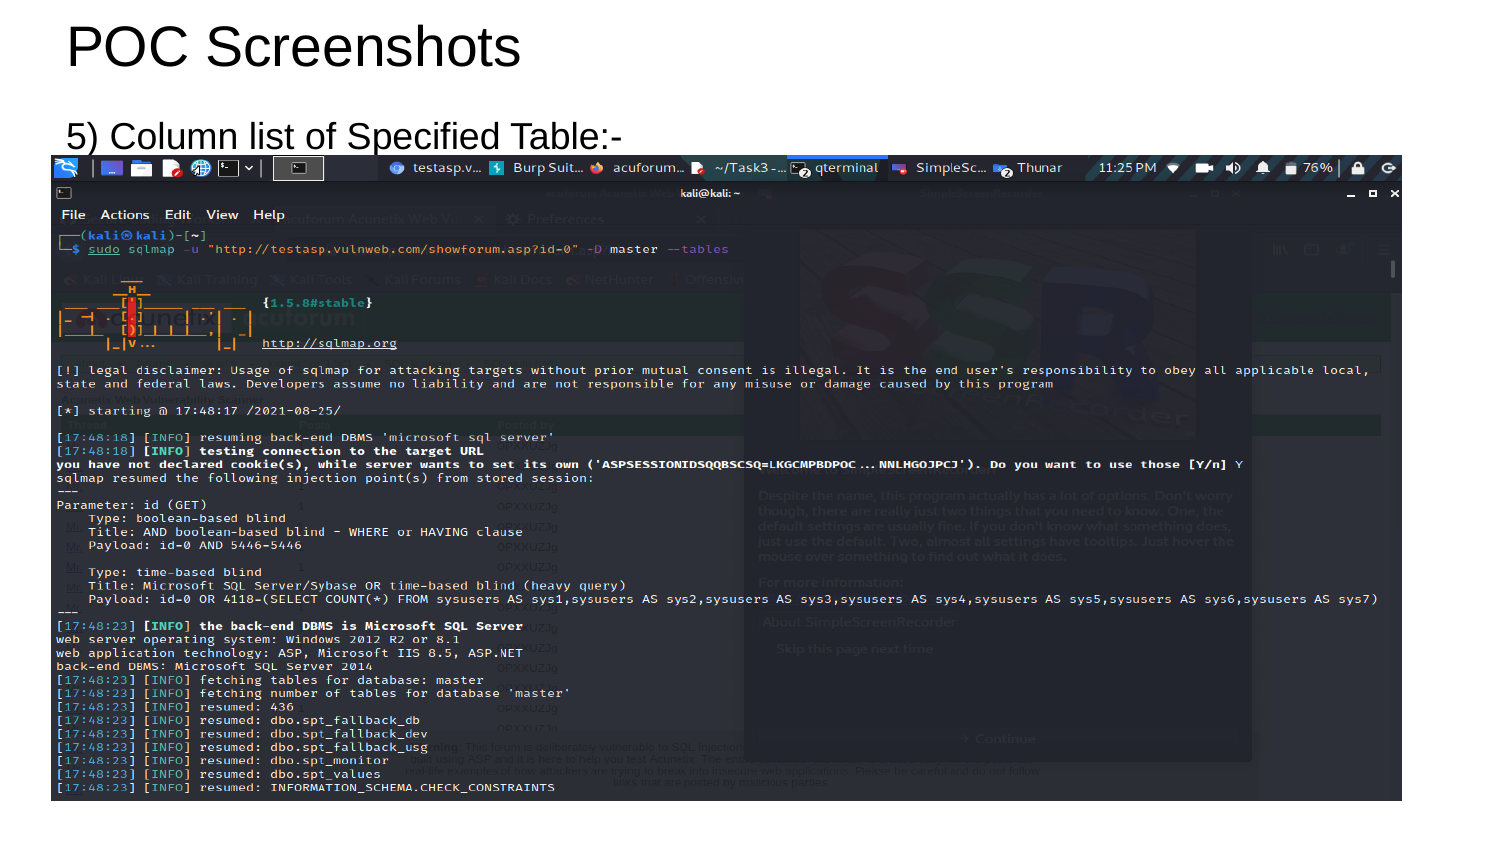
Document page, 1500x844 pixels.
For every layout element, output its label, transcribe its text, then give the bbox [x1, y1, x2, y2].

title POC Screenshots [51, 0, 1449, 93]
list 5) Column list of Specified Table:- [51, 93, 1449, 655]
picture [51, 155, 1402, 801]
